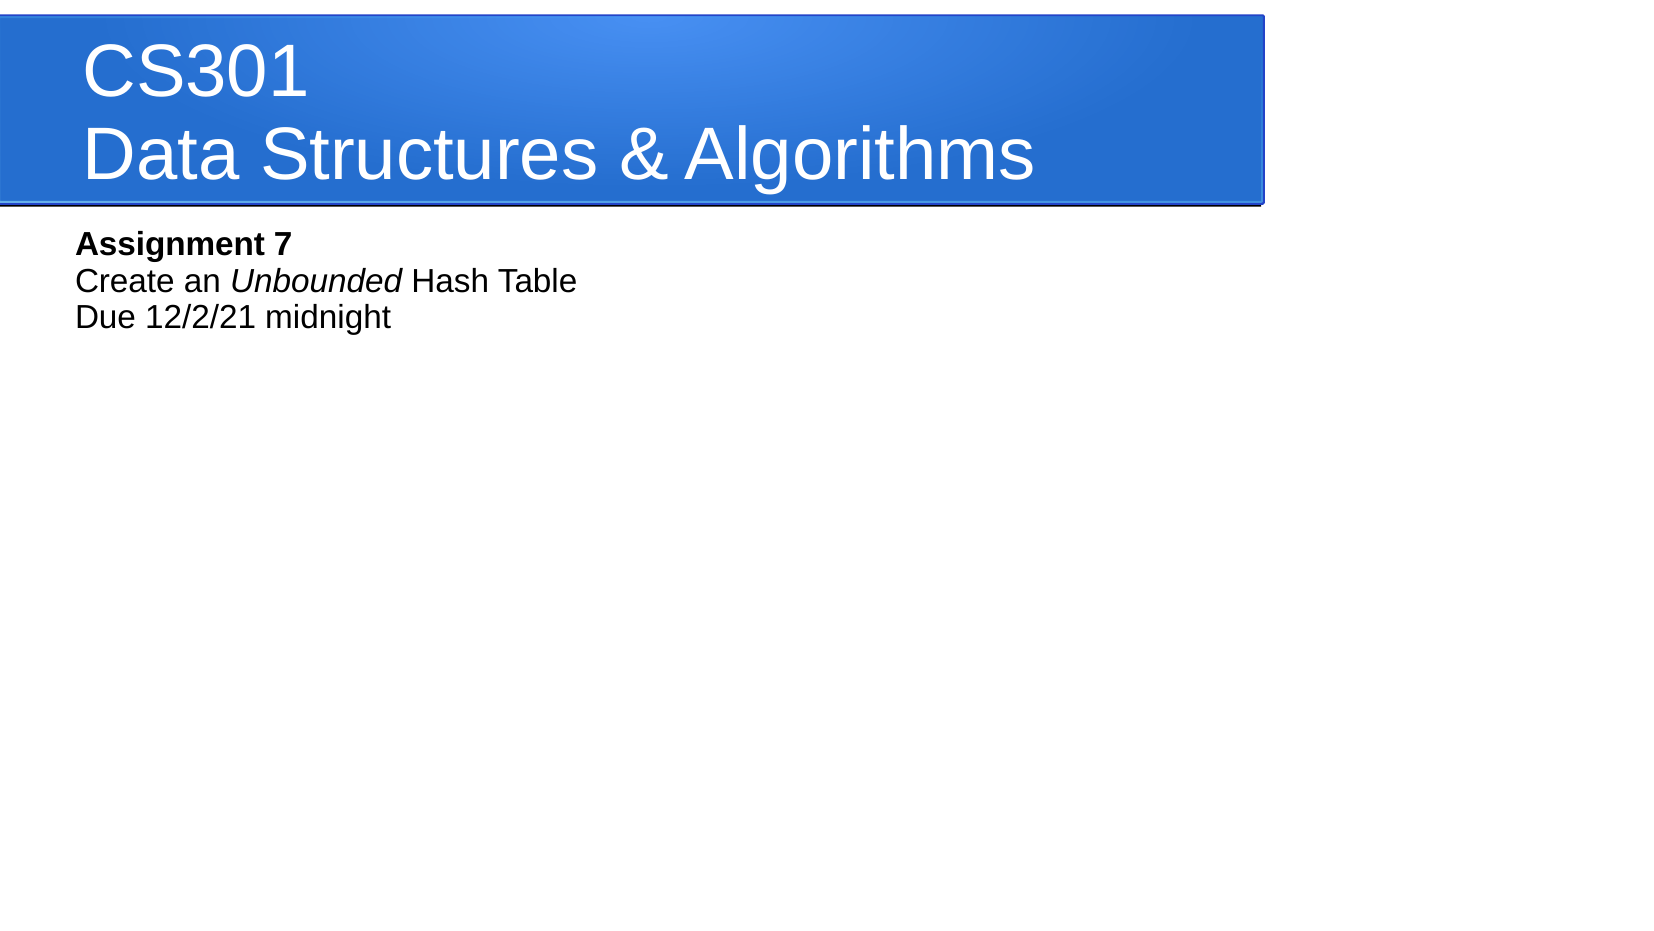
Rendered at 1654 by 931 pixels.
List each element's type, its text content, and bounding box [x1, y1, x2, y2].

title CS301 Data Structures & Algorithms [82, 29, 1235, 196]
subtitle Assignment 7 Create an Unbounded Hash Table Due 12/2/21 midnight [75, 225, 751, 476]
